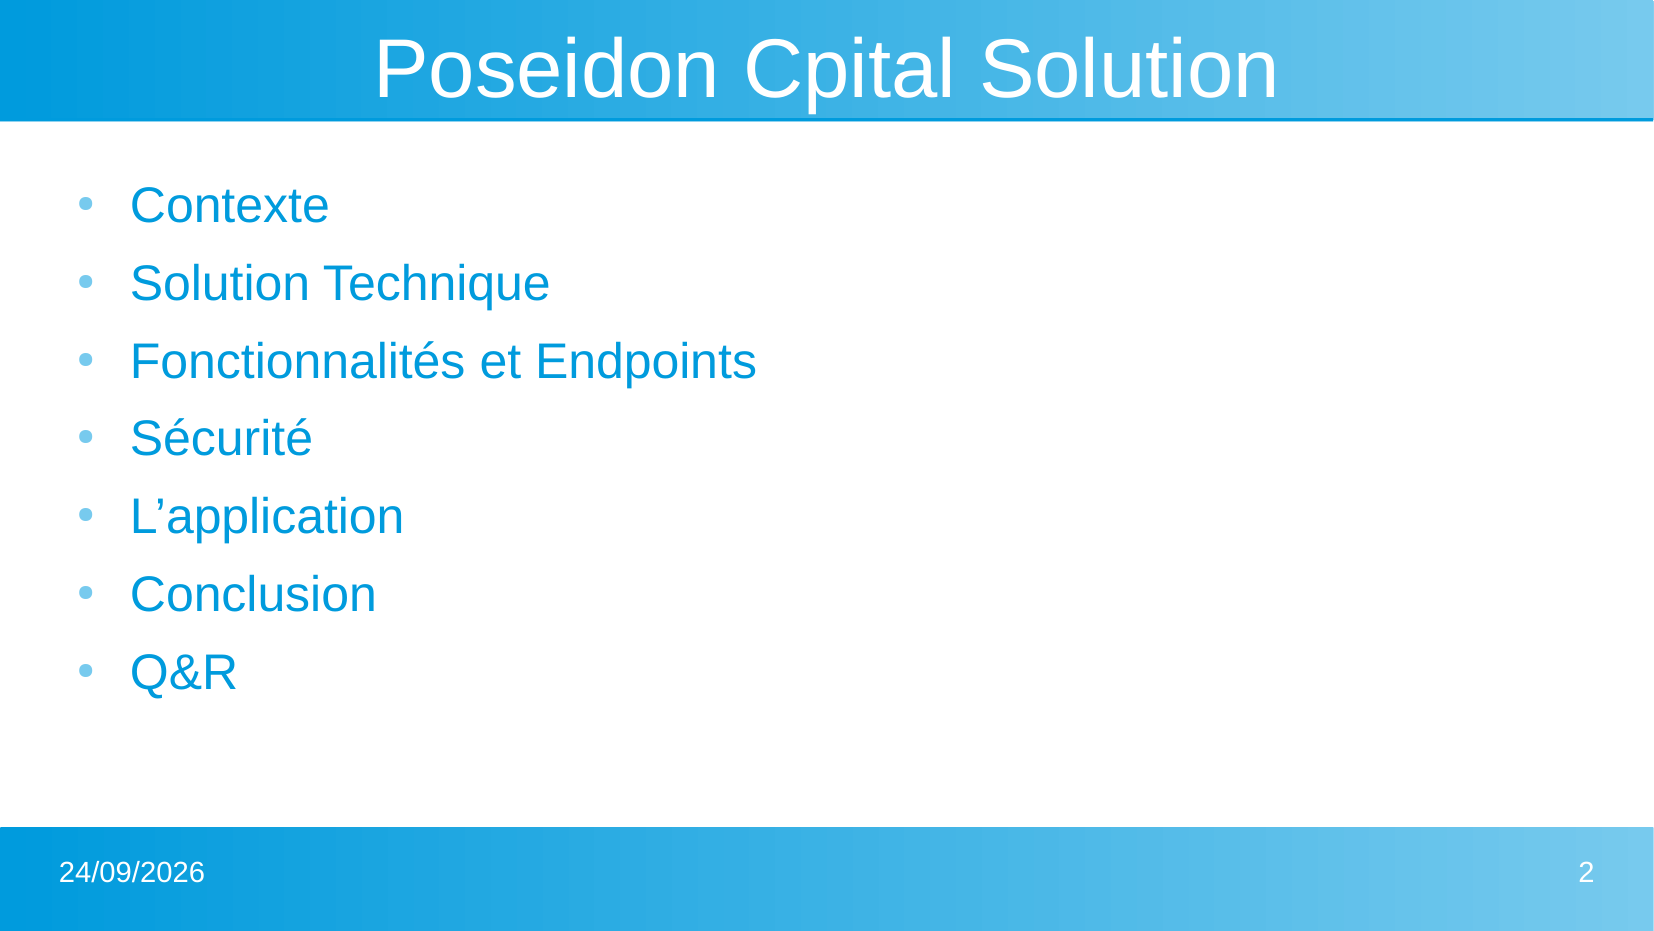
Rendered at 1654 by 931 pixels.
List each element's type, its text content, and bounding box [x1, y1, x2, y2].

list Contexte Solution Technique Fonctionnalités et Endpoints Sécurité L’application Conclusion Q&R [59, 177, 1595, 768]
title Poseidon Cpital Solution [59, 22, 1595, 116]
